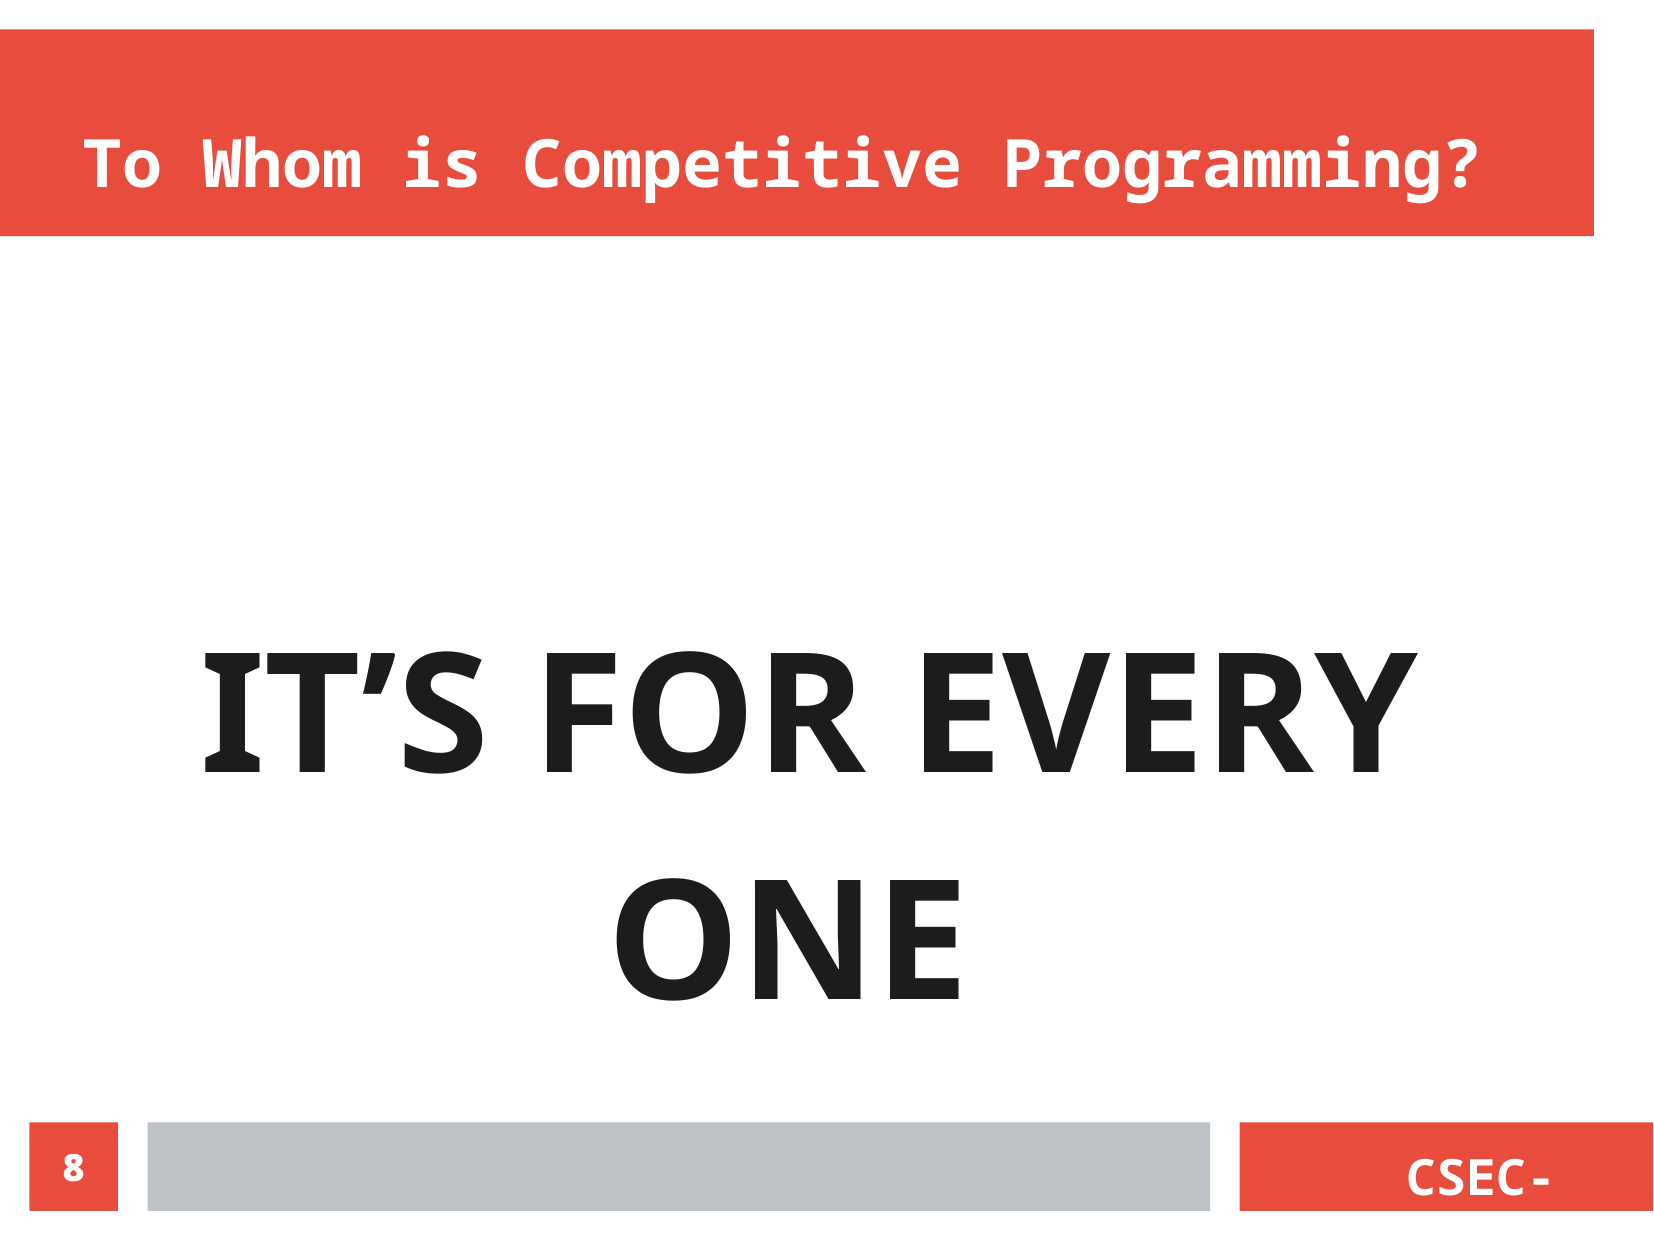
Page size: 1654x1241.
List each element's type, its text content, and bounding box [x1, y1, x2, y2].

text_box CSEC-ASTU [1391, 1134, 1653, 1241]
title To Whom is Competitive Programming? [58, 58, 1594, 207]
list IT’S FOR EVERY ONE [18, 308, 1560, 1077]
